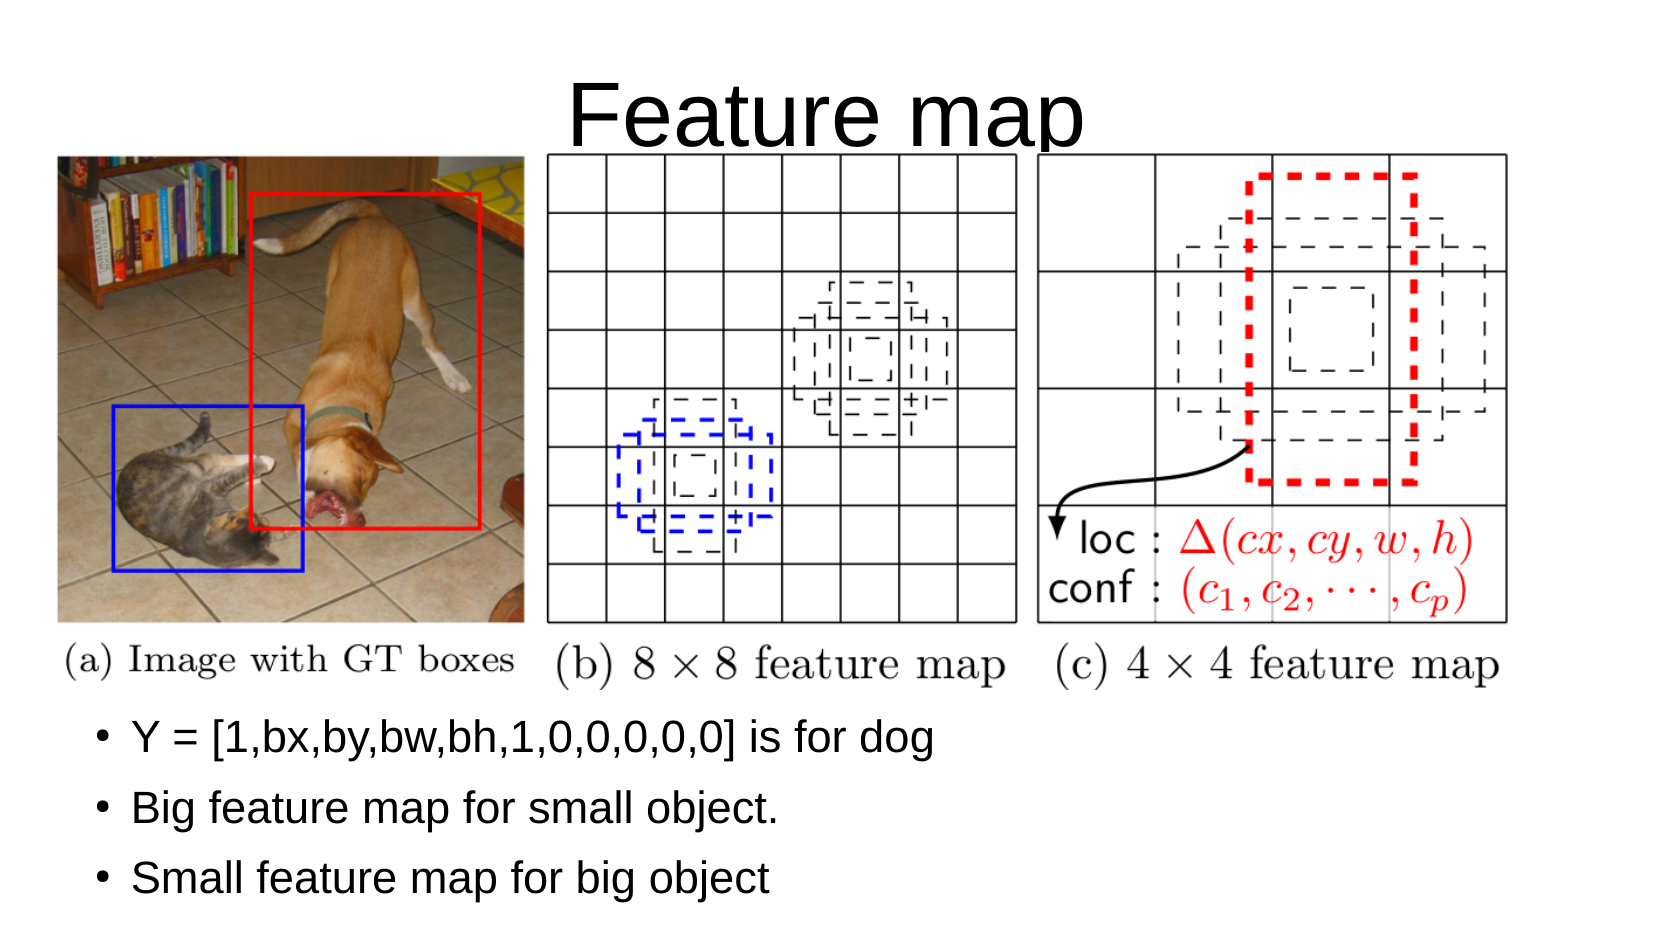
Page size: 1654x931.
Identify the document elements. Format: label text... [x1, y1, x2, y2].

picture [52, 152, 1516, 691]
list Y = [1,bx,by,bw,bh,1,0,0,0,0,0] is for dog Big feature map for small object. Small feature map for big object [82, 217, 1571, 916]
title Feature map [82, 37, 1571, 193]
